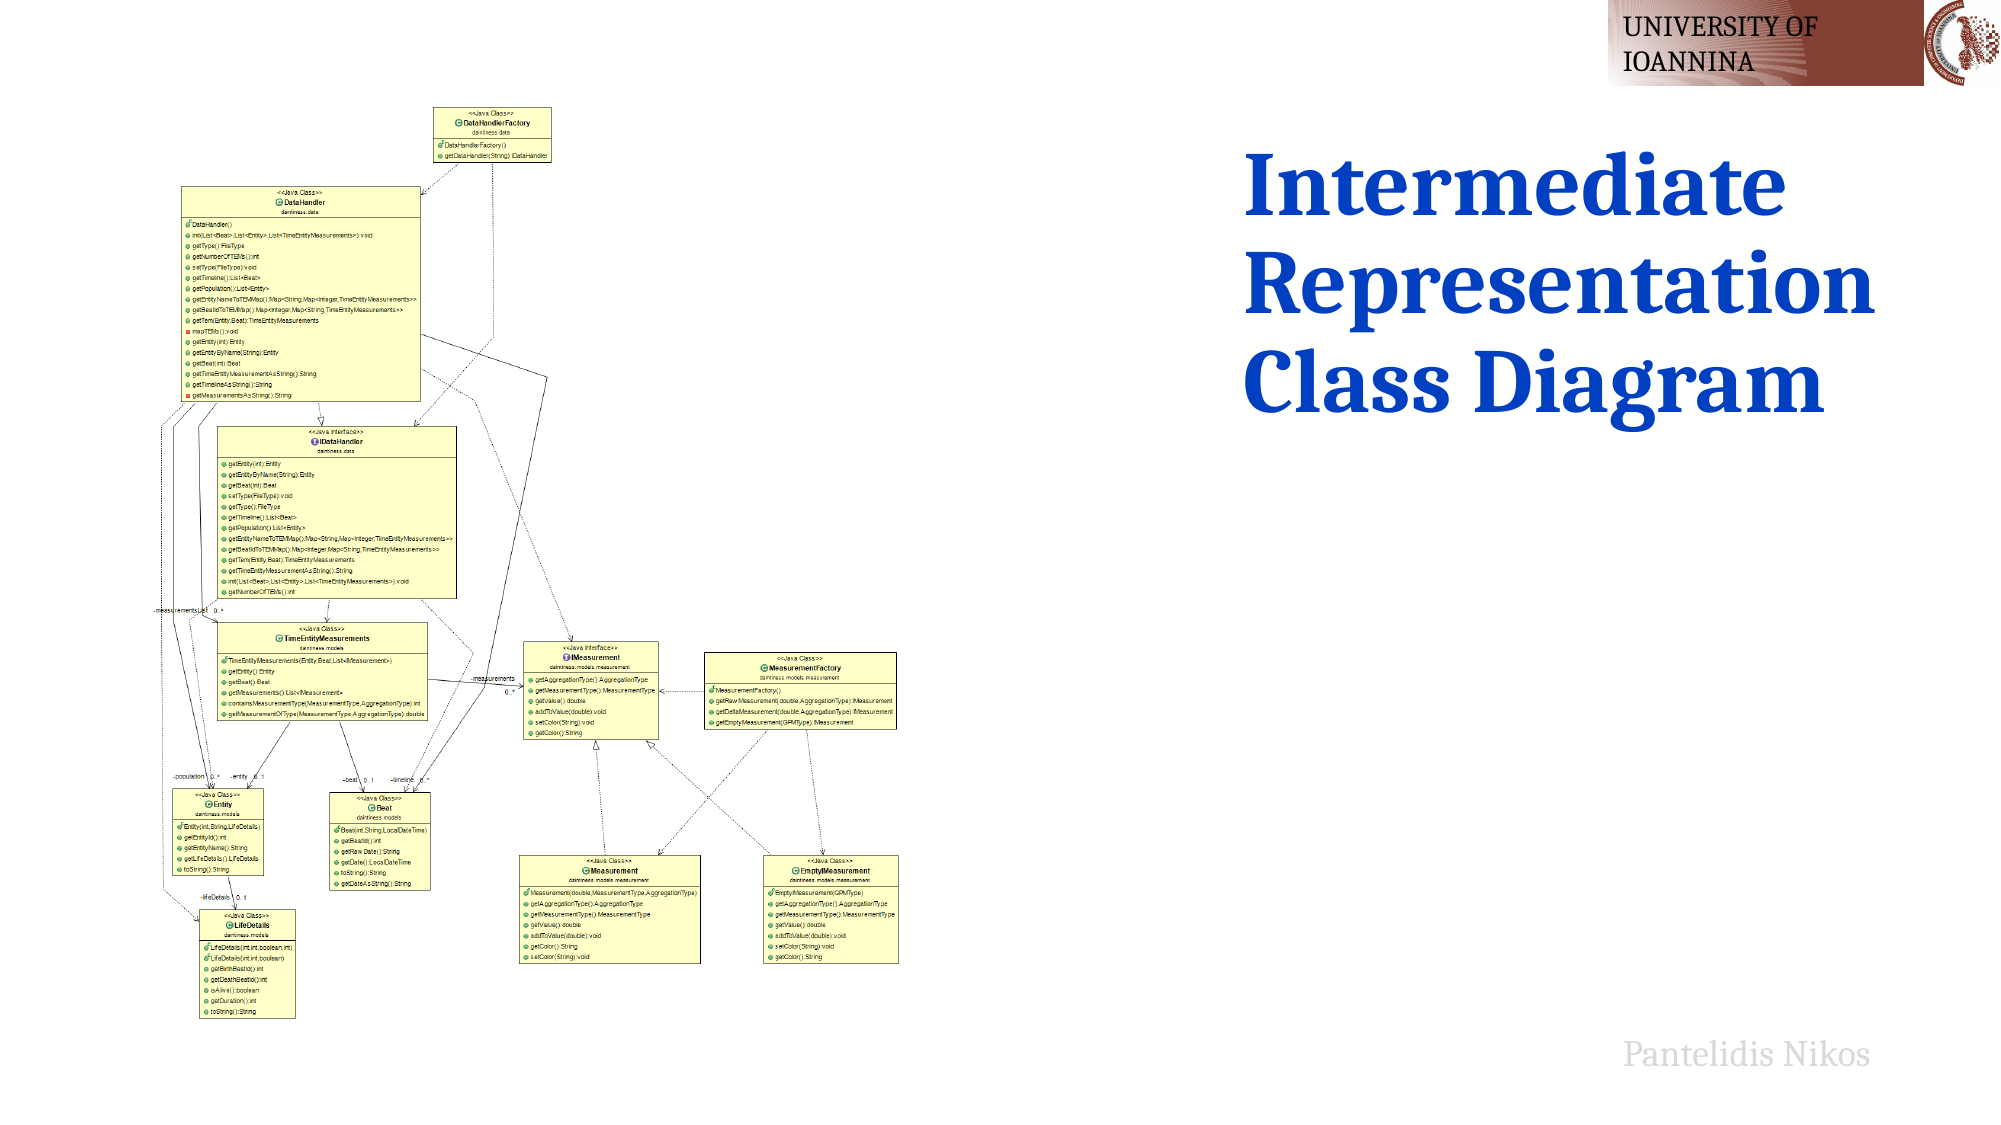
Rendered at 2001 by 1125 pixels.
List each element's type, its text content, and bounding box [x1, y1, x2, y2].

text_box Intermediate Representation Class Diagram [1228, 128, 1977, 619]
picture [1924, 0, 2001, 86]
picture [152, 105, 900, 1020]
